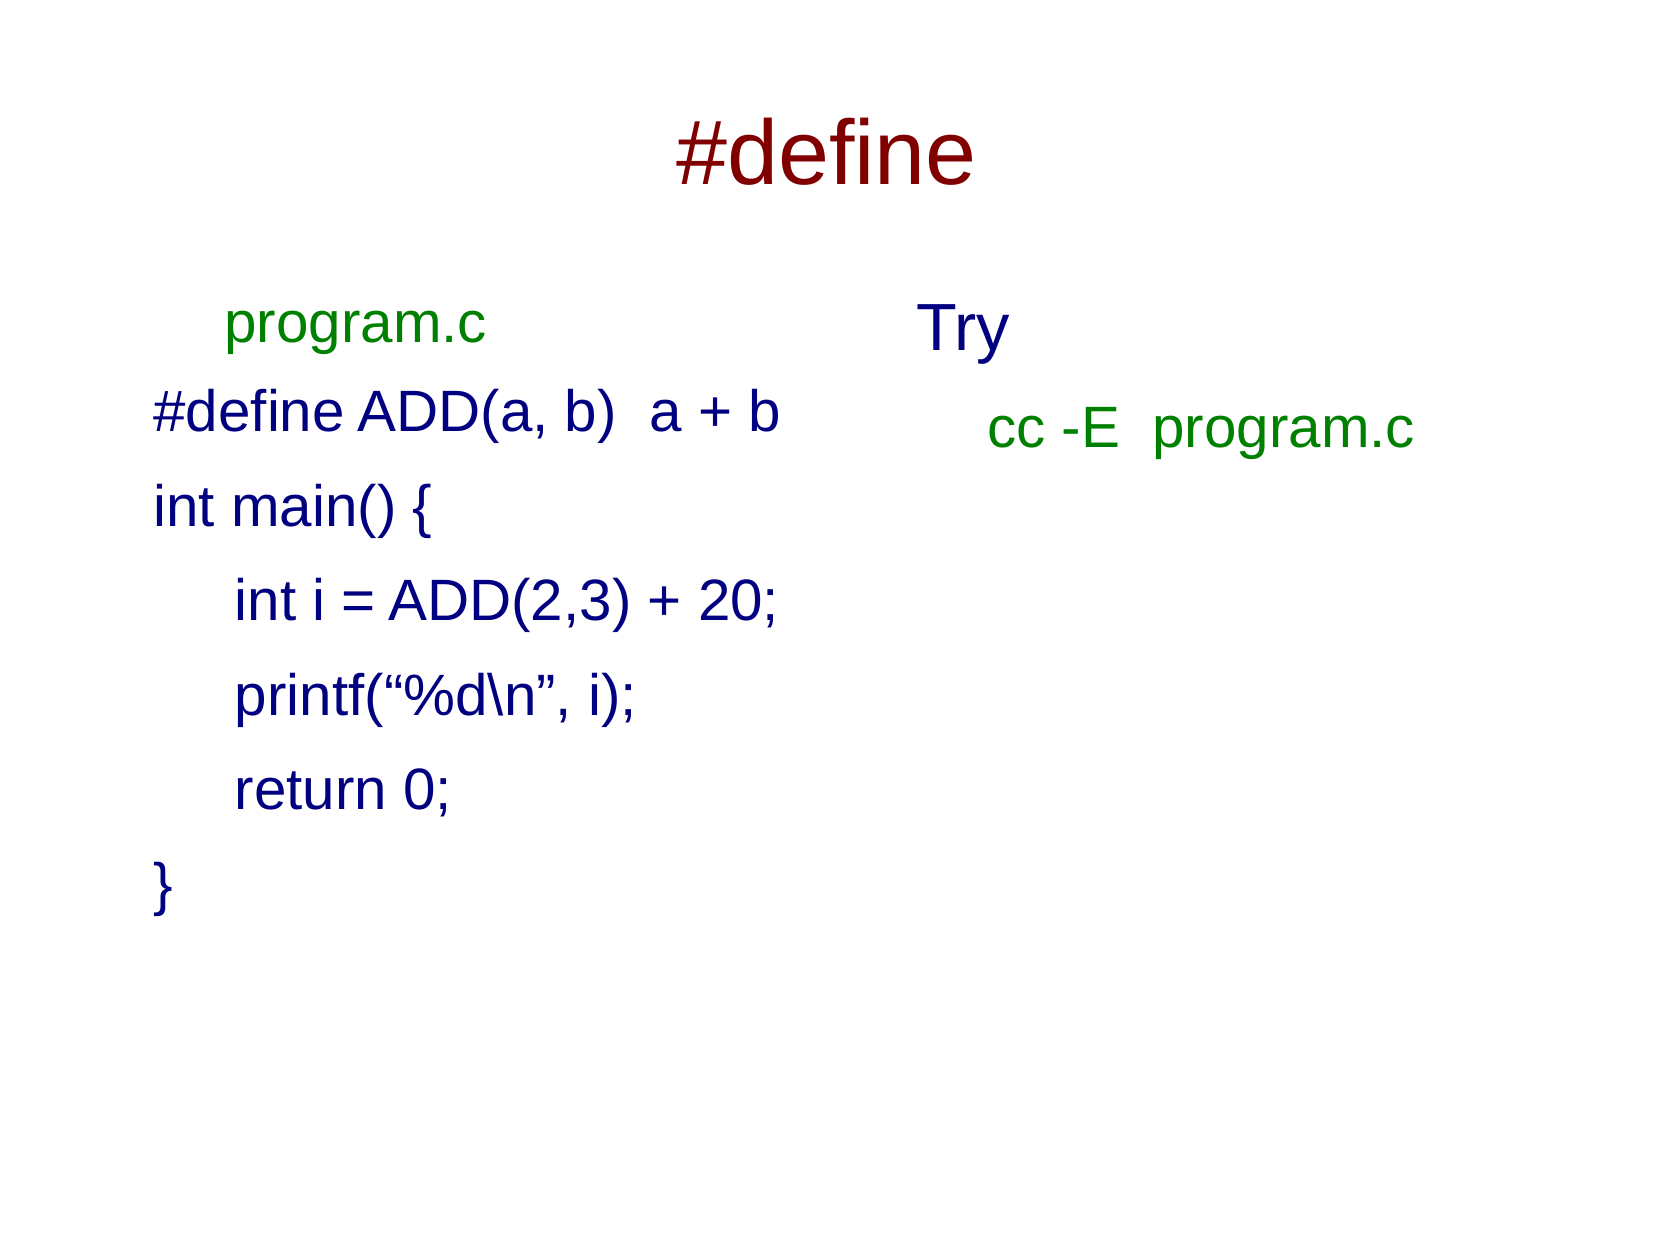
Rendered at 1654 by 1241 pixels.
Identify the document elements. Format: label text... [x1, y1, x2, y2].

title #define [82, 49, 1571, 257]
list program.c #define ADD(a, b) a + b int main() { int i = ADD(2,3) + 20; printf(“%d\n”, i); return 0; } [82, 290, 809, 1010]
list Try cc -E program.c [845, 290, 1572, 1010]
